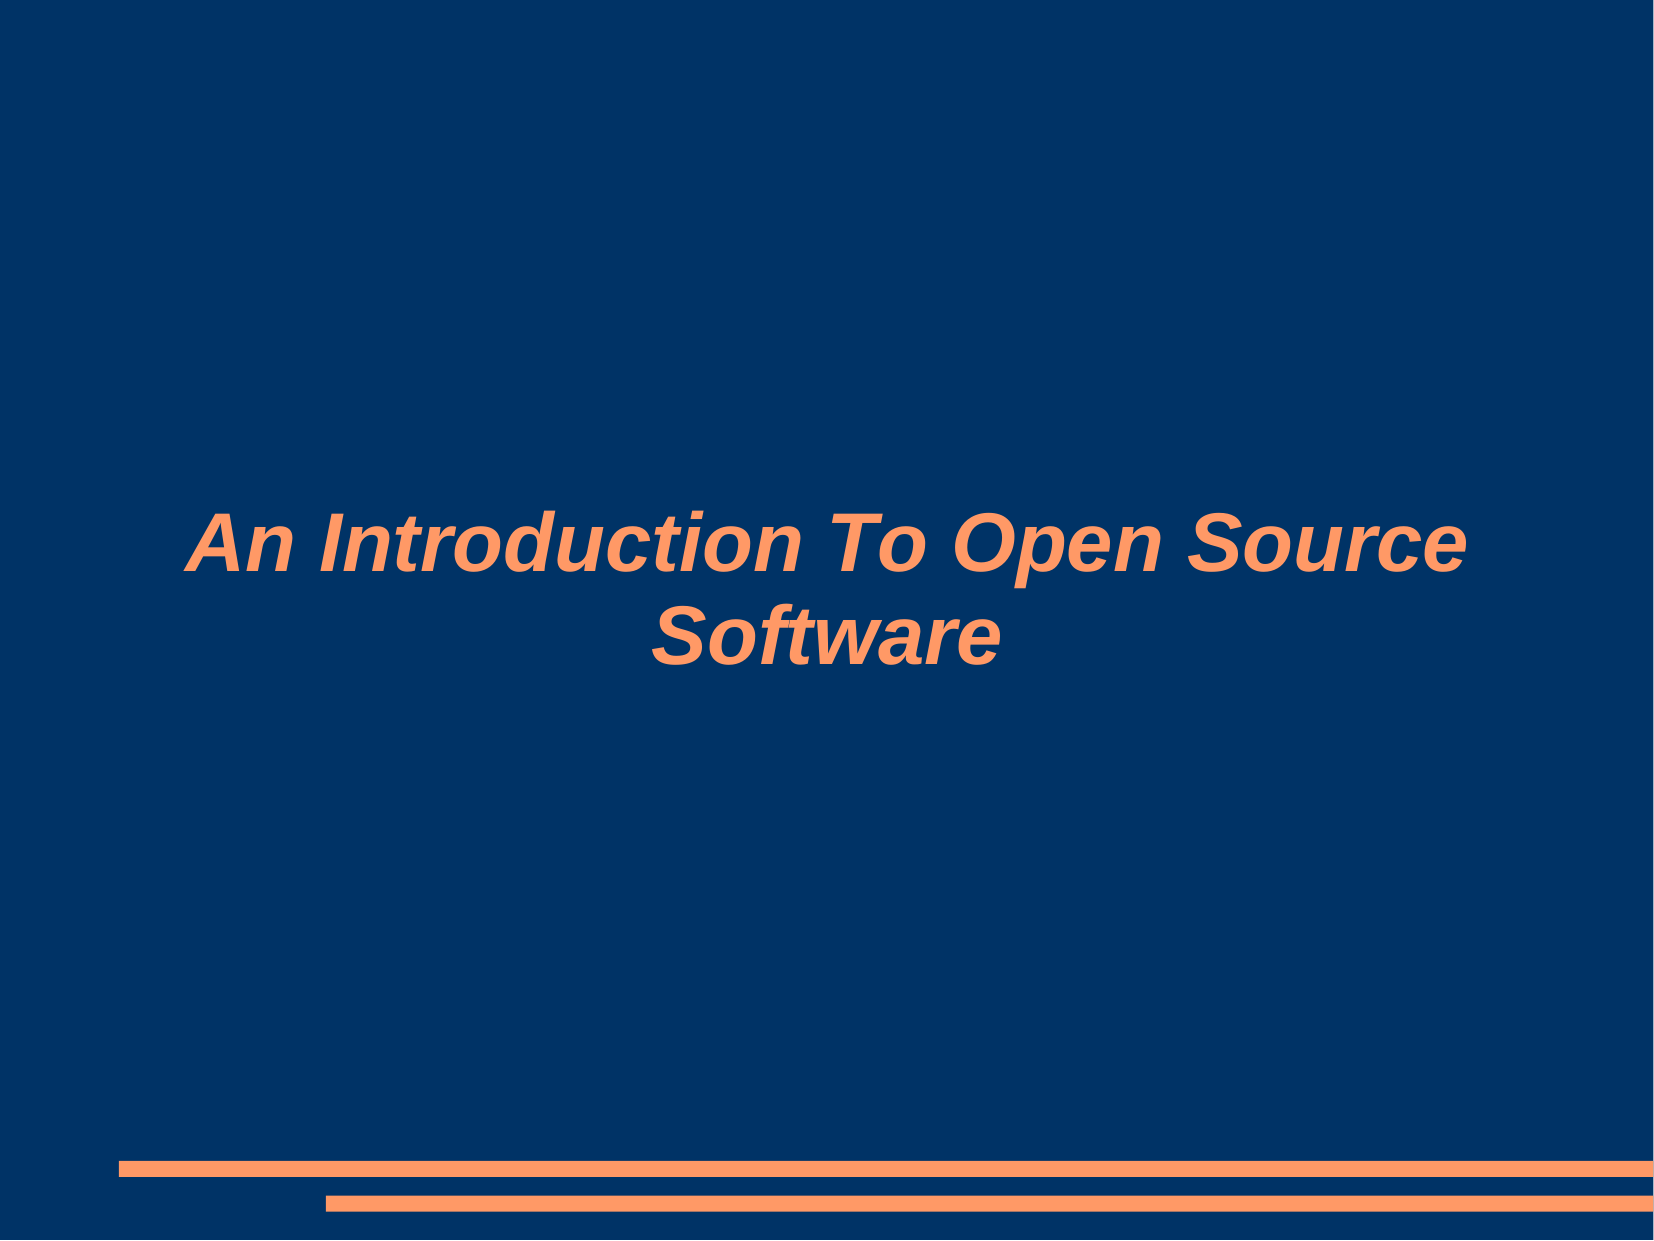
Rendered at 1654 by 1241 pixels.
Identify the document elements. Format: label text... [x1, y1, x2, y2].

title An Introduction To Open Source Software [121, 46, 1534, 1132]
